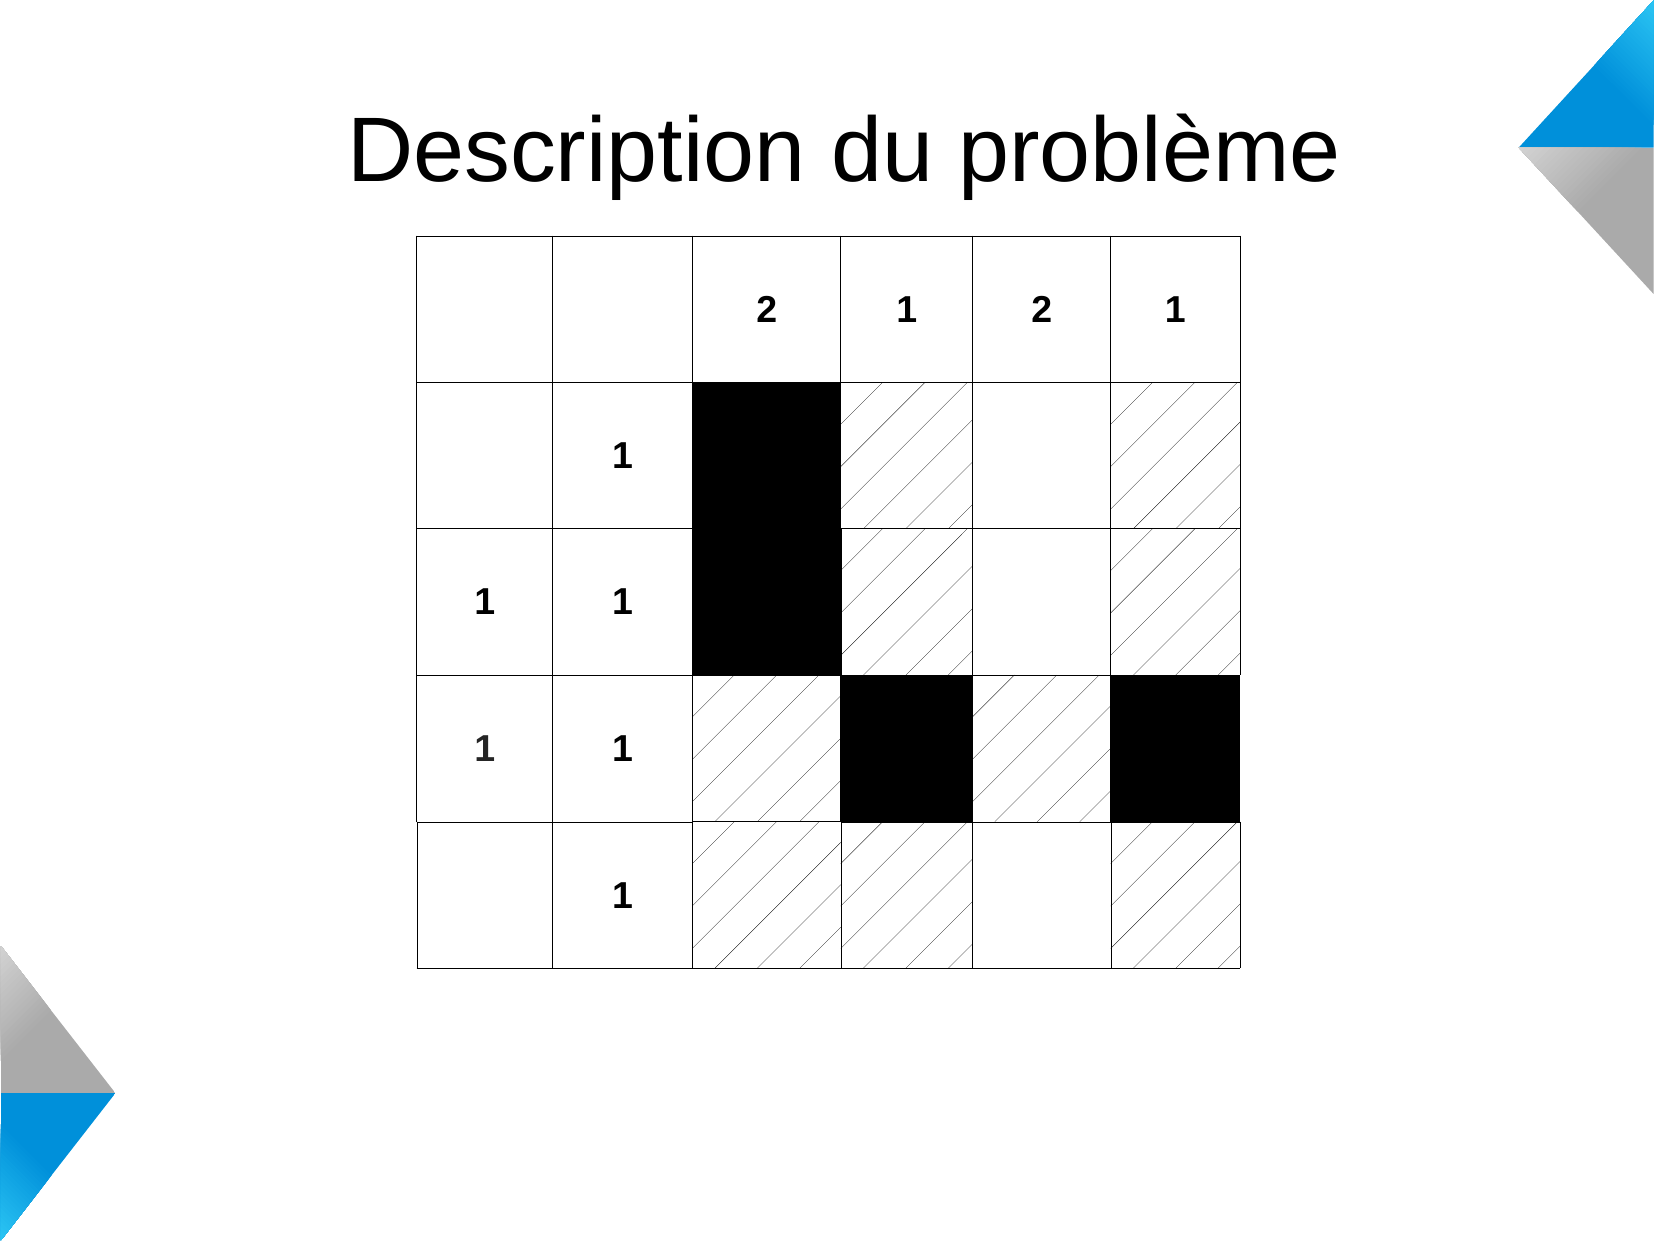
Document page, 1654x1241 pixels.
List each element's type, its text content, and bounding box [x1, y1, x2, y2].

table_header 1 [841, 237, 972, 382]
table_cell [1112, 823, 1240, 968]
table_cell [1111, 383, 1240, 528]
table_cell [842, 823, 972, 968]
table_header 2 [693, 237, 840, 382]
table_header 2 [973, 237, 1110, 382]
title Description du problème [82, 49, 1571, 257]
table_cell 1 [553, 676, 692, 822]
table_cell [693, 529, 841, 675]
table_header 1 [1111, 237, 1240, 382]
table_cell 1 [553, 529, 692, 675]
table_header [417, 237, 552, 382]
table_cell [973, 823, 1111, 968]
table_cell 1 [553, 383, 692, 528]
table_cell [973, 383, 1110, 528]
table_cell 1 [553, 823, 692, 968]
table_cell [841, 383, 972, 528]
table_cell [693, 676, 840, 821]
table_cell 1 [417, 529, 552, 675]
table_cell [693, 383, 840, 528]
table_cell [693, 822, 841, 968]
table_cell [973, 676, 1110, 822]
table_cell [418, 823, 552, 968]
table_cell [1111, 676, 1240, 822]
table_cell [842, 529, 972, 675]
table_cell [417, 383, 552, 528]
table_cell [1111, 529, 1240, 675]
table_cell [973, 529, 1110, 675]
table_cell 1 [417, 676, 552, 822]
table_header [553, 237, 692, 382]
table_cell [841, 676, 972, 822]
